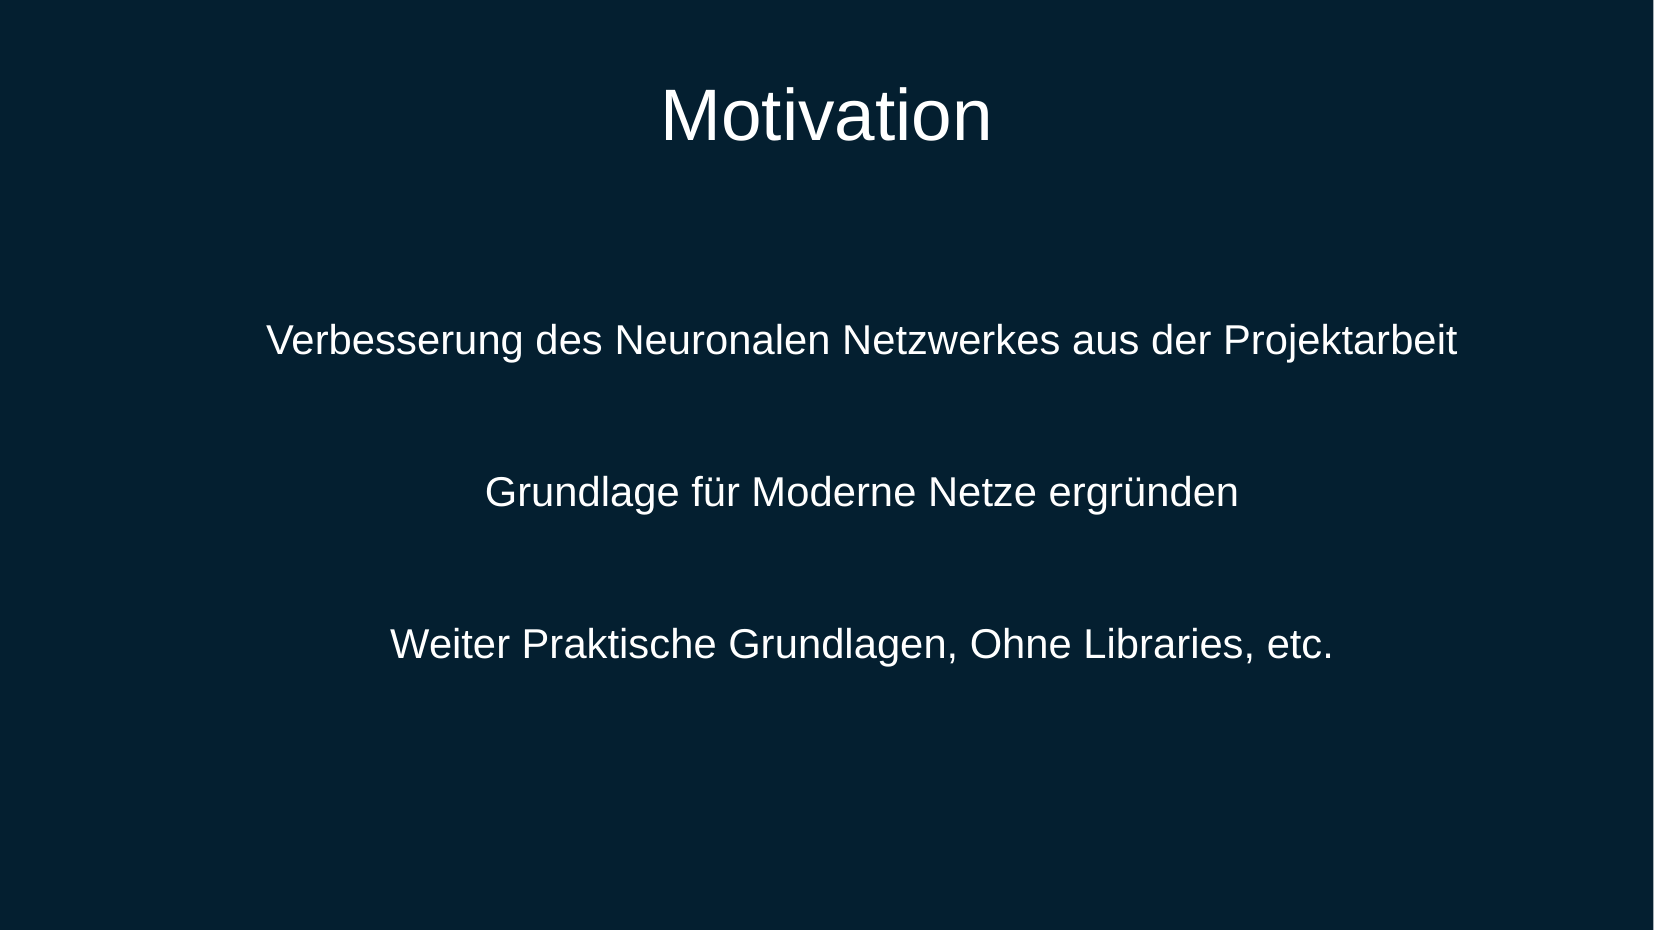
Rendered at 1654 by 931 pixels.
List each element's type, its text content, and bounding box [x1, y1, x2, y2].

title Motivation [82, 37, 1571, 193]
list Verbesserung des Neuronalen Netzwerkes aus der Projektarbeit Grundlage für Moderne Netze ergründen Weiter Praktische Grundlagen, Ohne Libraries, etc. [82, 316, 1571, 857]
